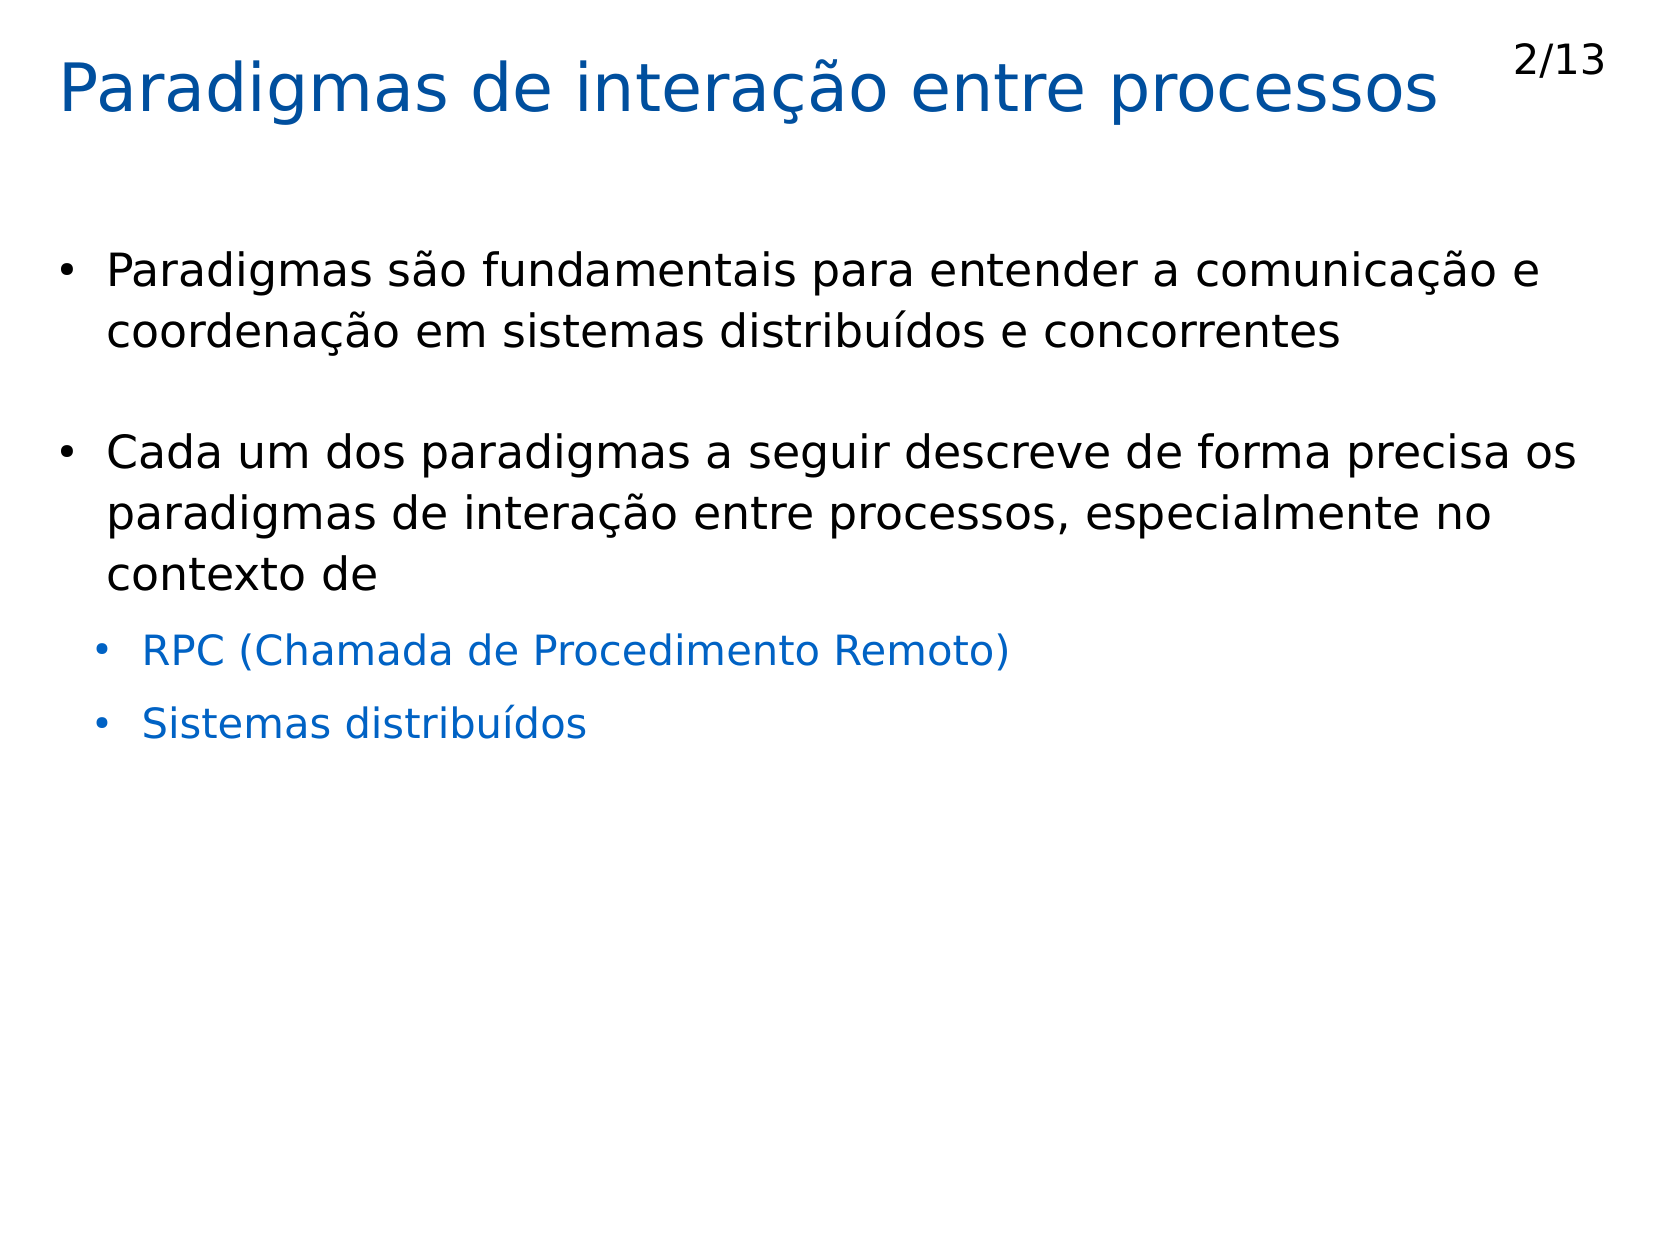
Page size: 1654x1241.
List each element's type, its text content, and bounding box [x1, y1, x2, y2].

list Paradigmas são fundamentais para entender a comunicação e coordenação em sistemas distribuídos e concorrentes Cada um dos paradigmas a seguir descreve de forma precisa os paradigmas de interação entre processos, especialmente no contexto de RPC (Chamada de Procedimento Remoto) Sistemas distribuídos [59, 236, 1595, 1211]
title Paradigmas de interação entre processos [59, 29, 1506, 148]
